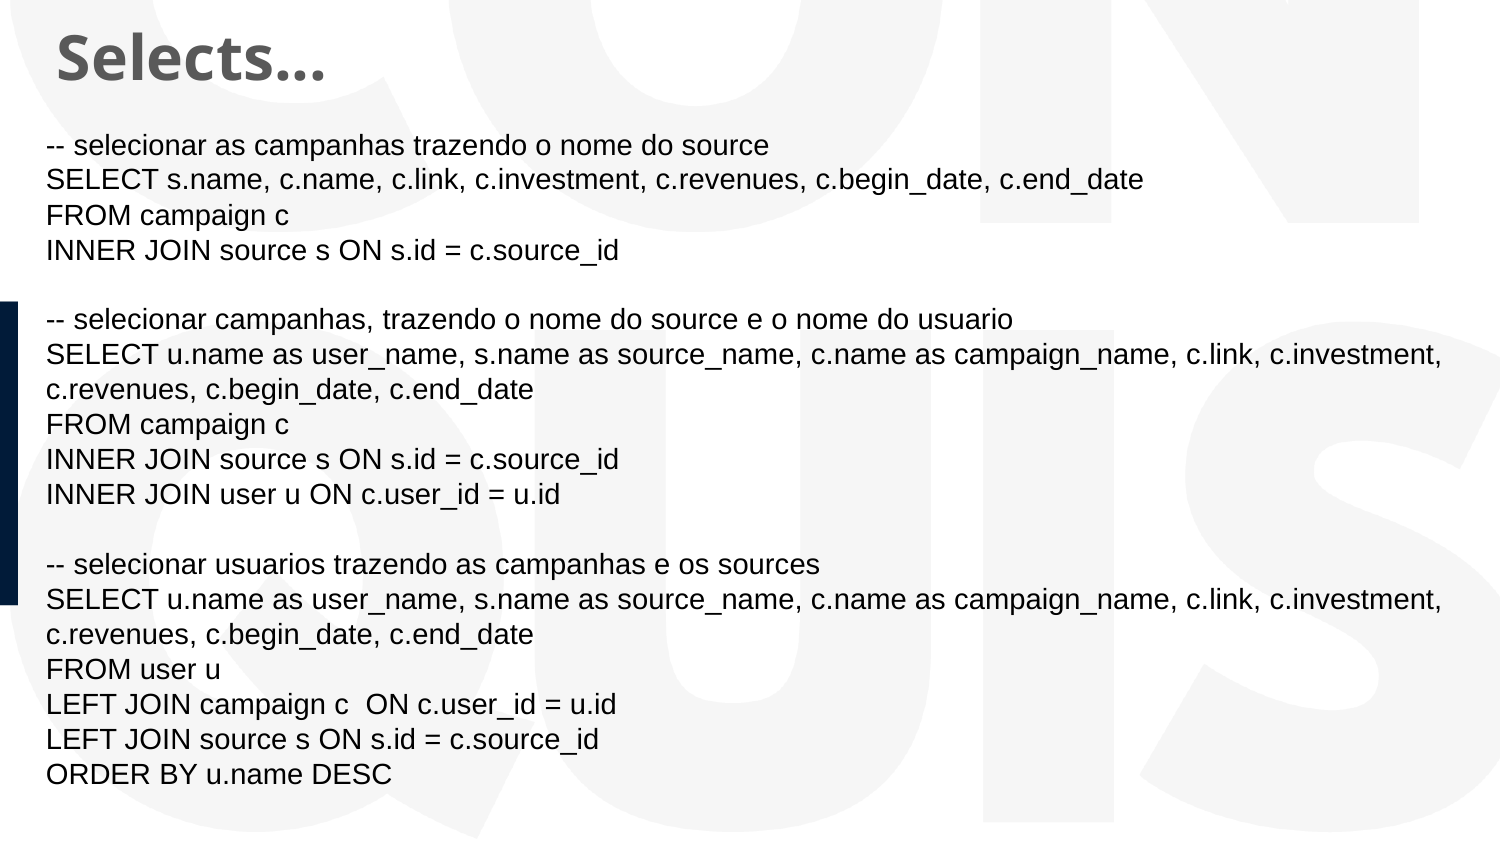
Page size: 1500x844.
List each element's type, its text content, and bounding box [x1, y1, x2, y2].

list Selects... [45, 9, 571, 111]
picture [0, 0, 1500, 844]
text_box -- selecionar as campanhas trazendo o nome do source SELECT s.name, c.name, c.link, c.investment, c.revenues, c.begin_date, c.end_date FROM campaign c INNER JOIN source s ON s.id = c.source_id -- selecionar campanhas, trazendo o nome do source e o nome do usuario SELECT u.name as user_name, s.name as source_name, c.name as campaign_name, c.link, c.investment, c.revenues, c.begin_date, c.end_date FROM campaign c INNER JOIN source s ON s.id = c.source_id INNER JOIN user u ON c.user_id = u.id -- selecionar usuarios trazendo as campanhas e os sources SELECT u.name as user_name, s.name as source_name, c.name as campaign_name, c.link, c.investment, c.revenues, c.begin_date, c.end_date FROM user u LEFT JOIN campaign c ON c.user_id = u.id LEFT JOIN source s ON s.id = c.source_id ORDER BY u.name DESC [30, 110, 1482, 806]
